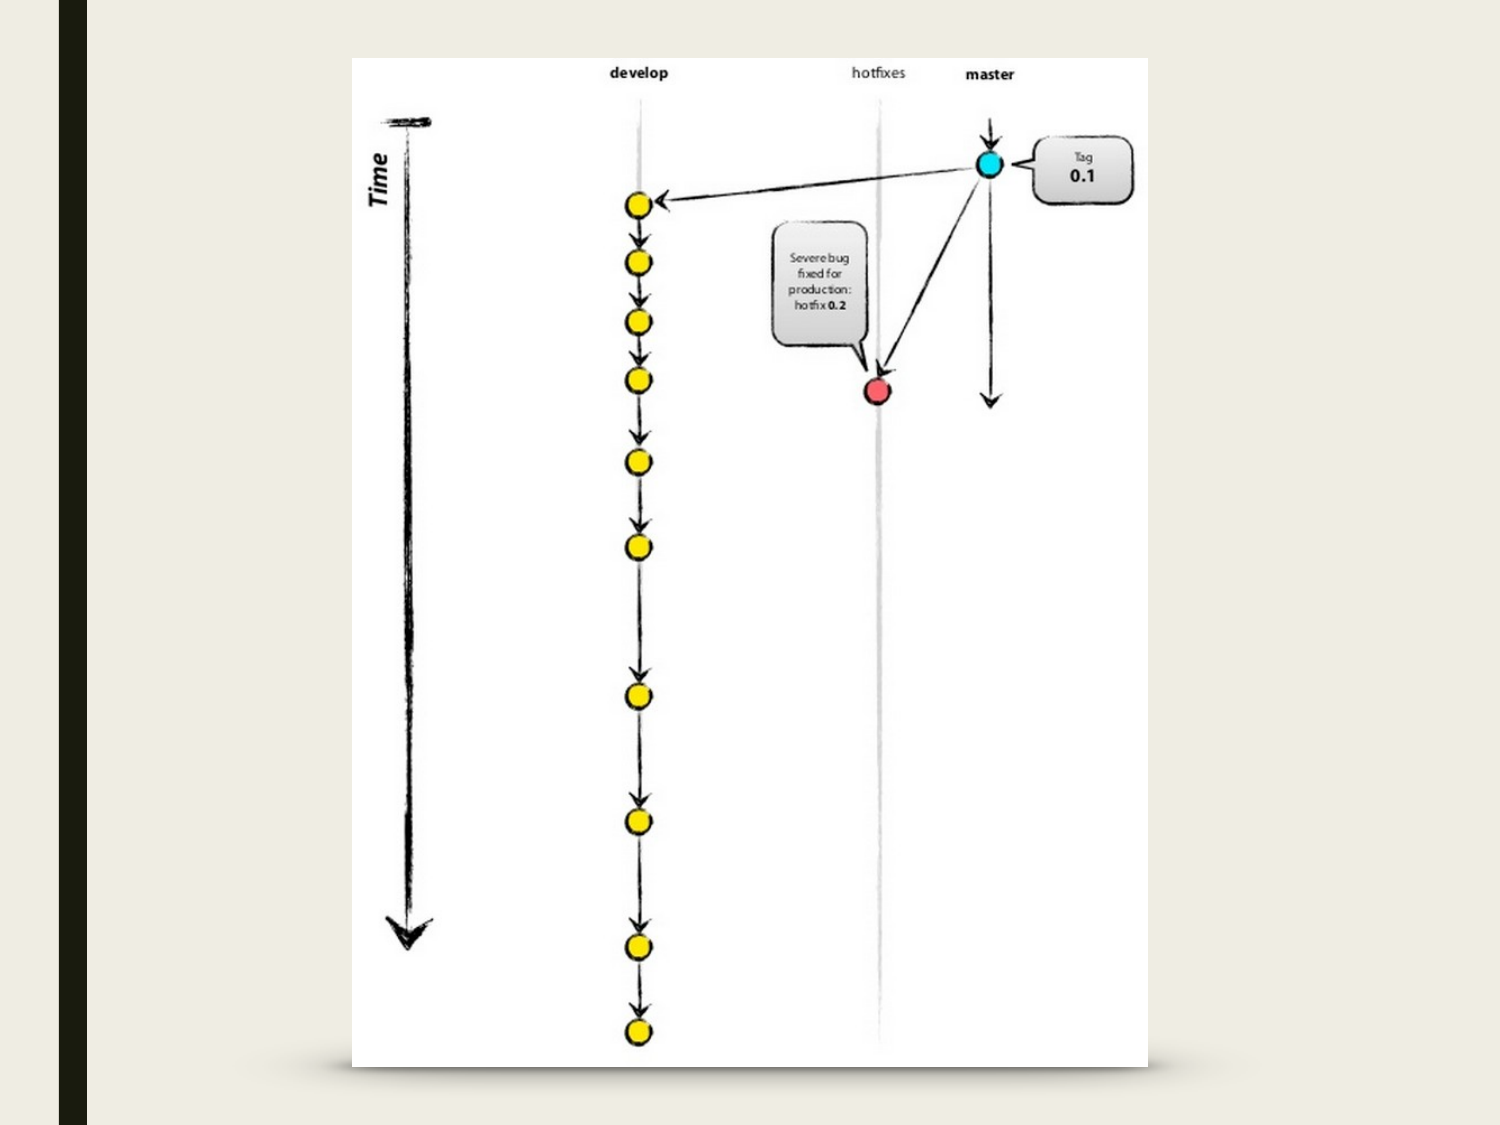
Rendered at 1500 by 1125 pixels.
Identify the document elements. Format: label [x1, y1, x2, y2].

text_box [103, 58, 1397, 1125]
